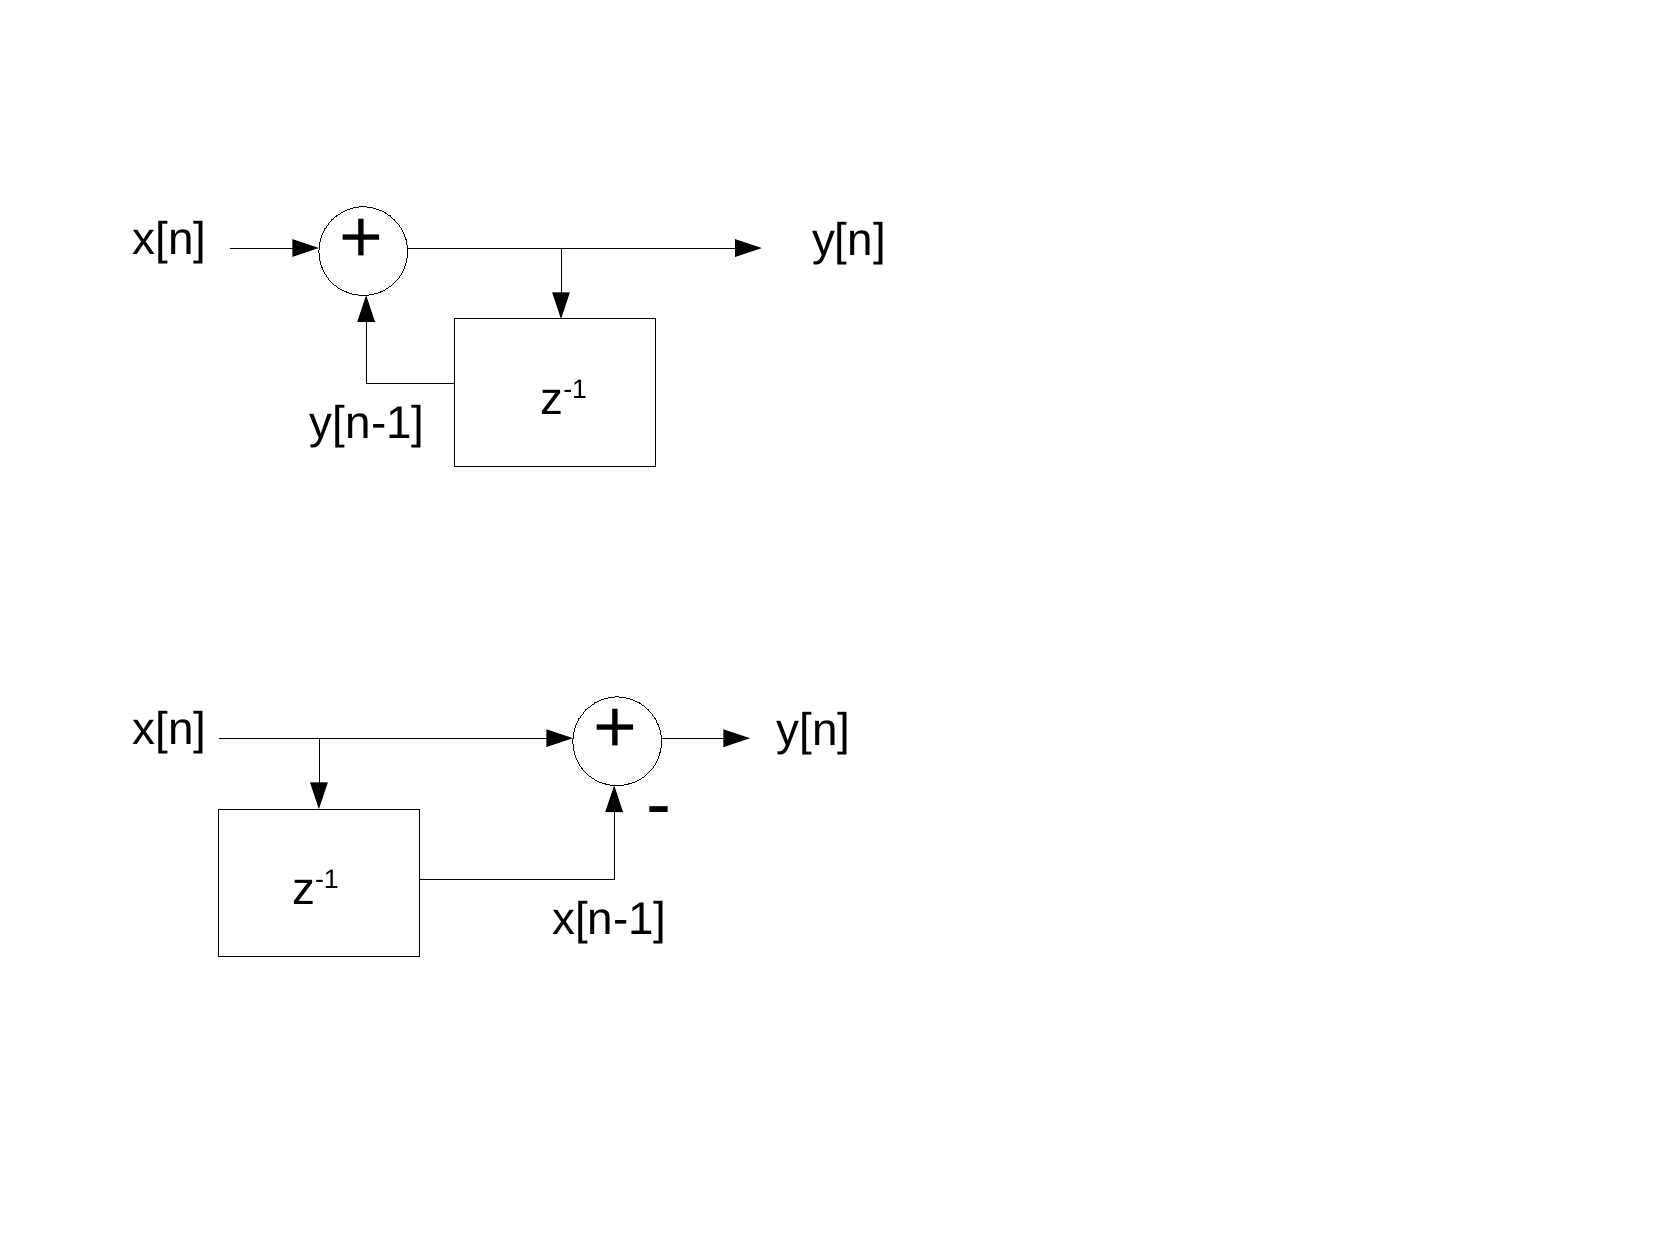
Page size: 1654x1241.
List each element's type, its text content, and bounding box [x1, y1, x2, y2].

text_box x[n-1] [537, 885, 715, 952]
text_box x[n] [118, 205, 260, 272]
text_box + [578, 677, 668, 777]
text_box z-1 [277, 855, 373, 924]
text_box z-1 [525, 365, 621, 433]
text_box y[n-1] [295, 389, 473, 456]
text_box y[n] [761, 696, 904, 763]
text_box + [324, 187, 414, 287]
text_box y[n] [797, 206, 939, 273]
text_box - [631, 754, 721, 854]
text_box x[n] [118, 695, 260, 762]
